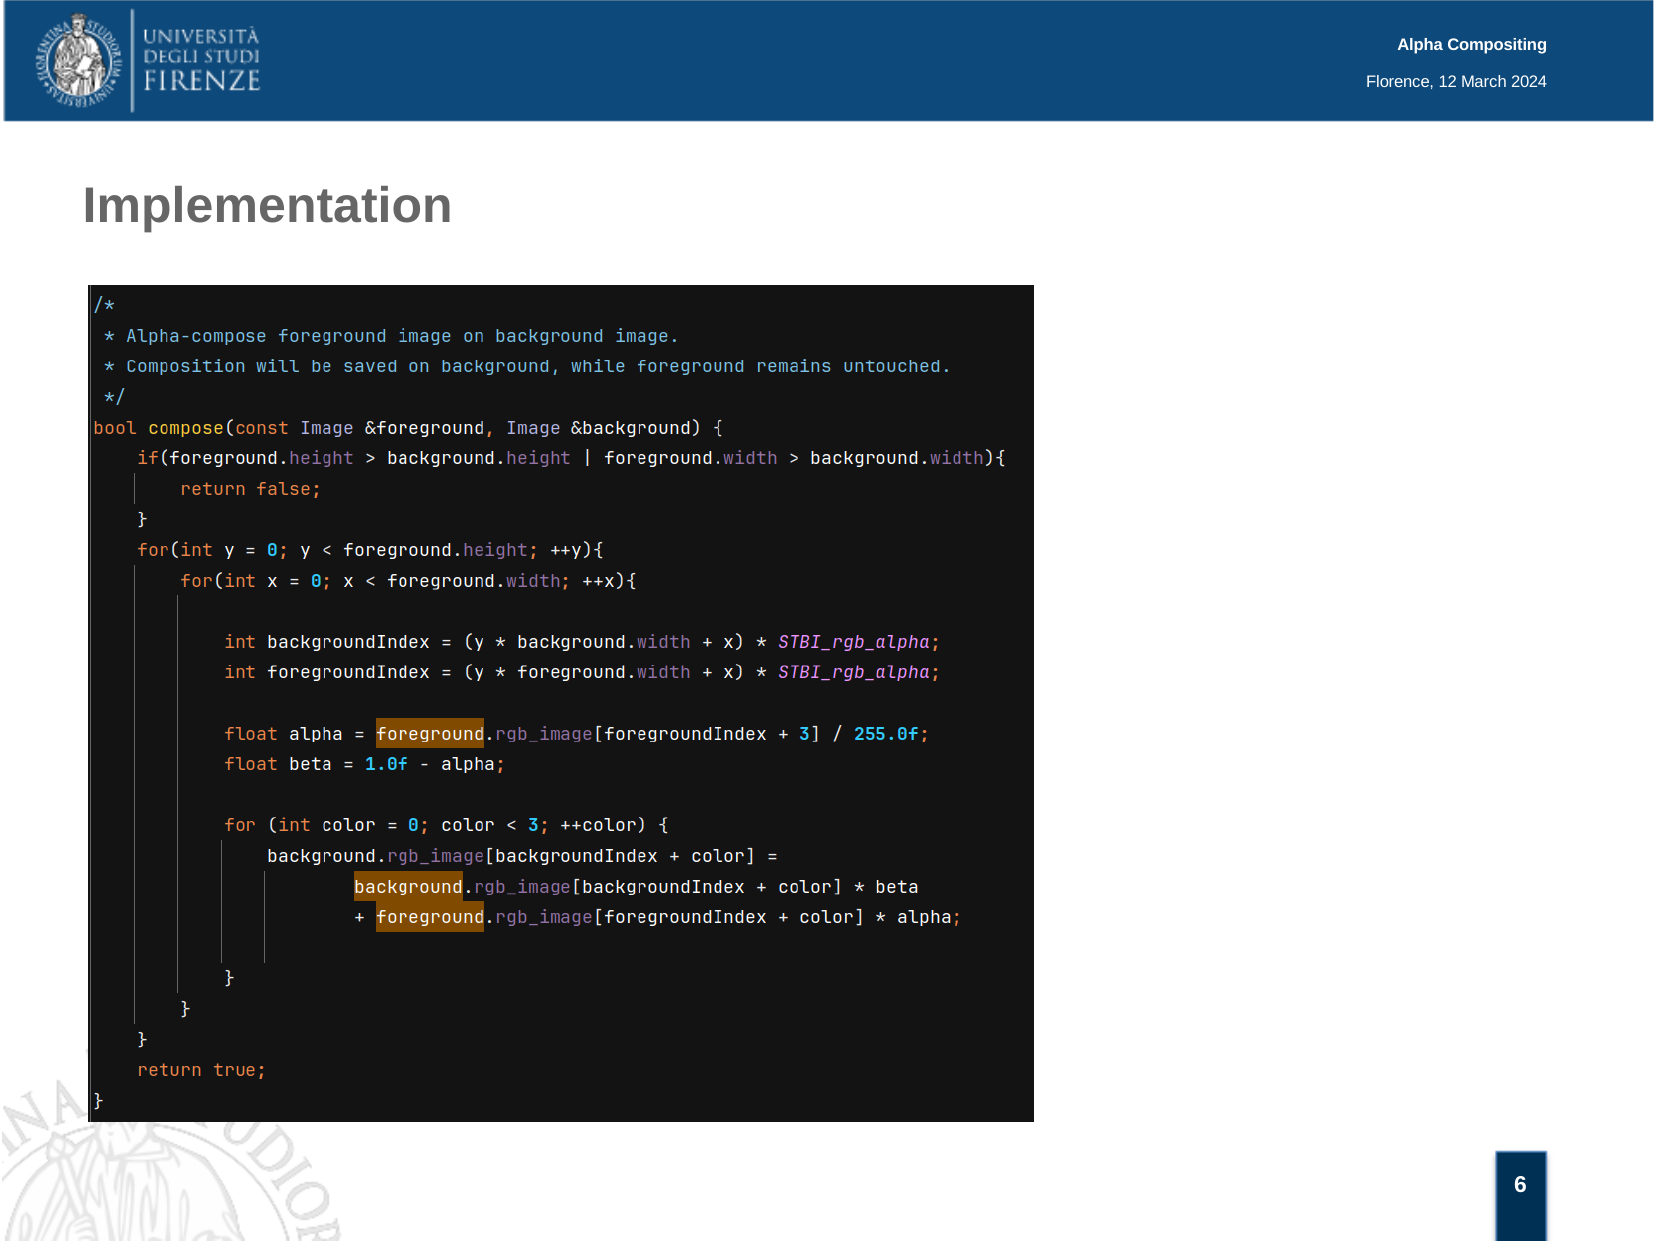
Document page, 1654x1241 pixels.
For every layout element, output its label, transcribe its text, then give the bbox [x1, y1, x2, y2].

picture [2, 0, 1654, 1241]
text_box <number> [1505, 1160, 1536, 1208]
text_box Alpha Compositing Florence, 12 March 2024 [685, 24, 1548, 102]
text_box Implementation [82, 148, 945, 296]
